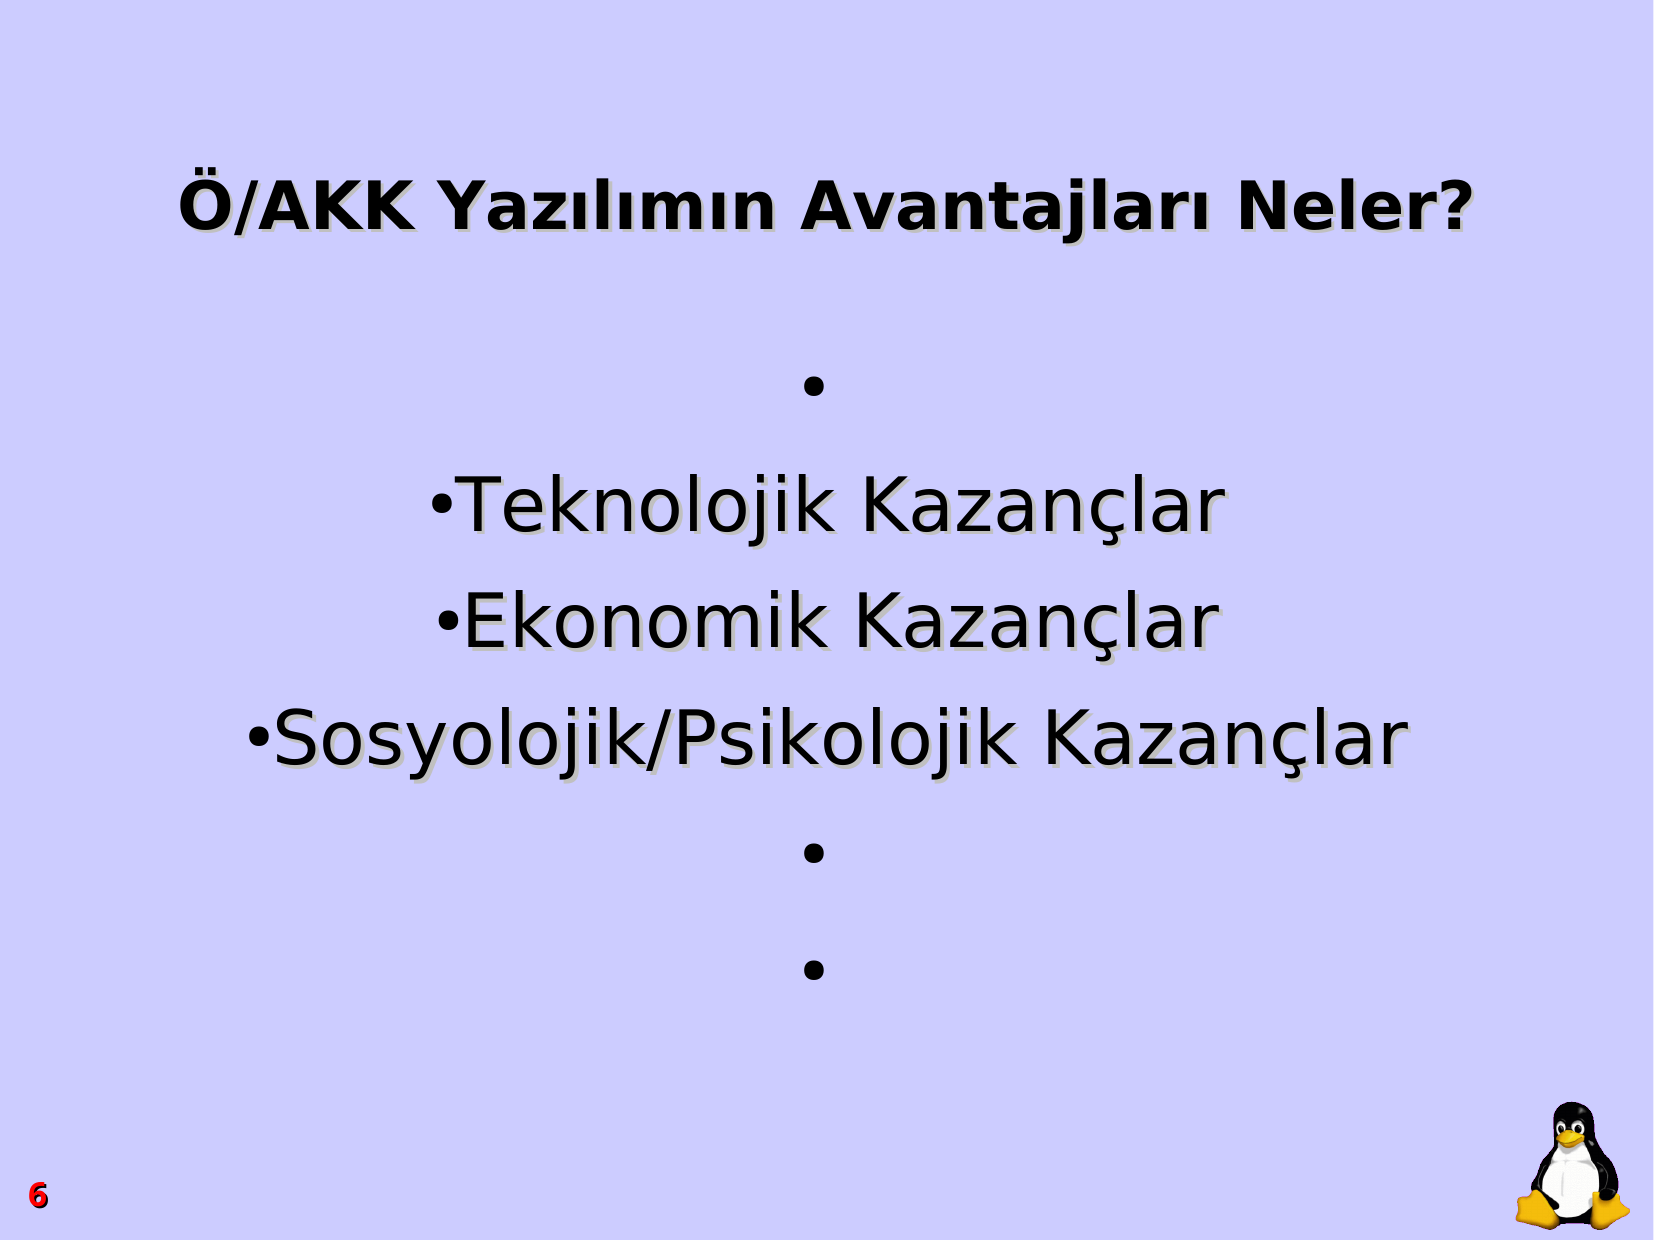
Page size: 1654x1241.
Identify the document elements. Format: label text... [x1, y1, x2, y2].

list Teknolojik Kazançlar Ekonomik Kazançlar Sosyolojik/Psikolojik Kazançlar [121, 344, 1534, 1127]
picture [1504, 1086, 1654, 1241]
title Ö/AKK Yazılımın Avantajları Neler? [121, 102, 1534, 310]
